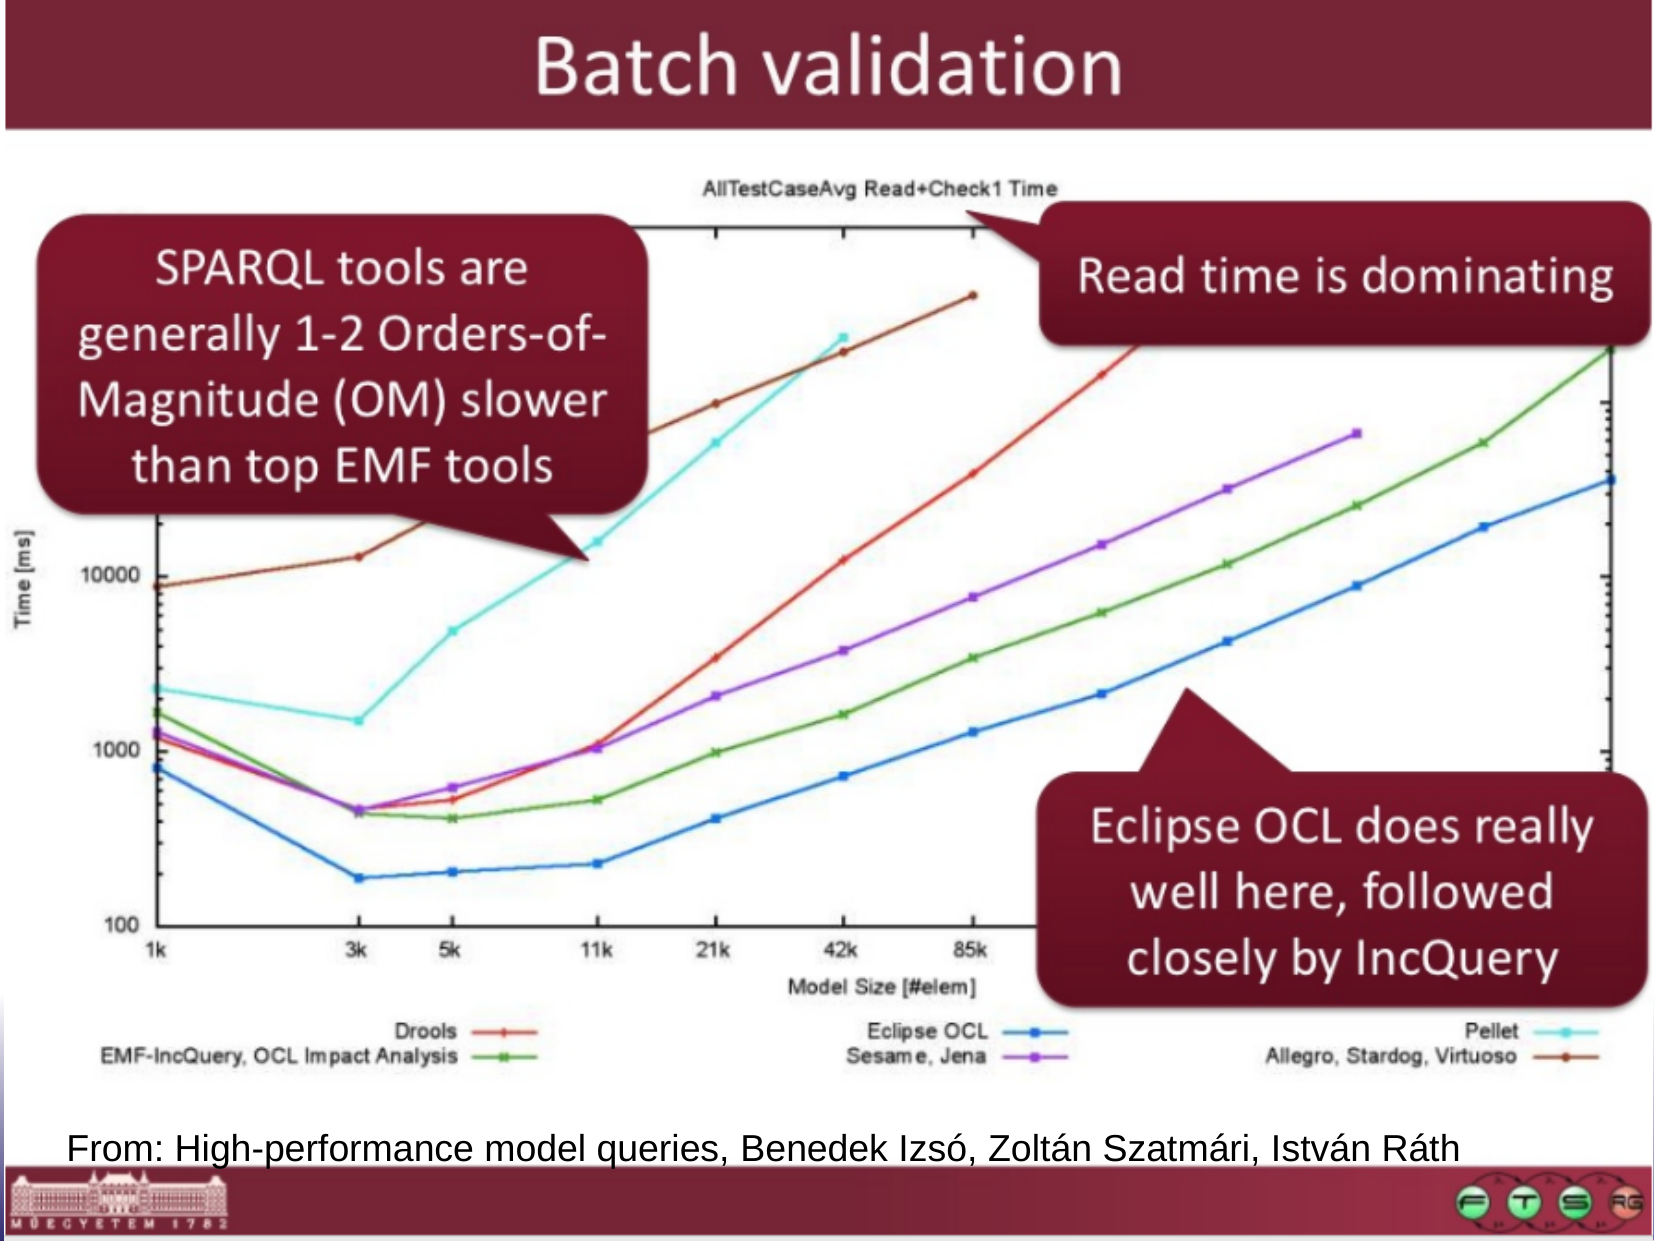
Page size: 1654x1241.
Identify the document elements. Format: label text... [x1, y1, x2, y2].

picture [4, 0, 1654, 1241]
text_box From: High-performance model queries, Benedek Izsó, Zoltán Szatmári, István Ráth [51, 1119, 1487, 1177]
